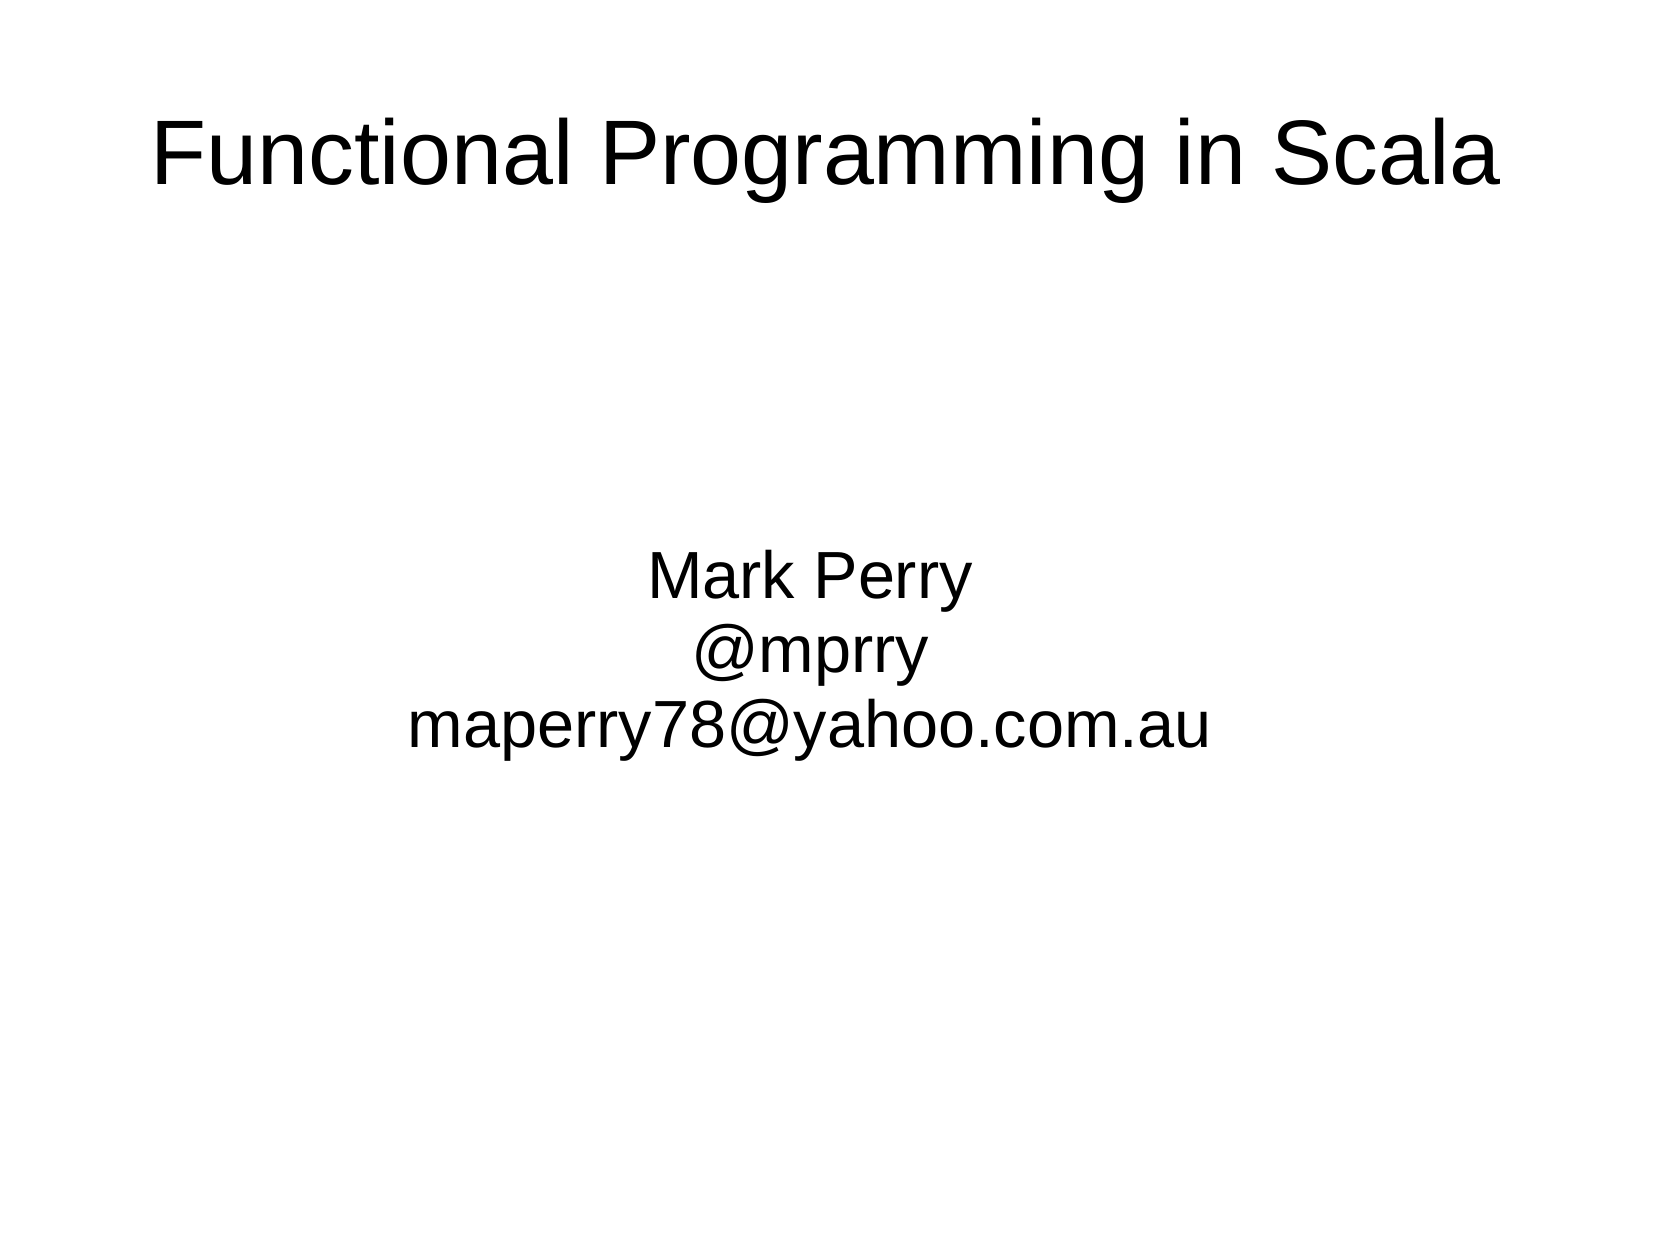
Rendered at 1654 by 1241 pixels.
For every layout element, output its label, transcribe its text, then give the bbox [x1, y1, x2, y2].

title Functional Programming in Scala [82, 49, 1571, 257]
subtitle Mark Perry @mprry maperry78@yahoo.com.au [82, 290, 1538, 1010]
